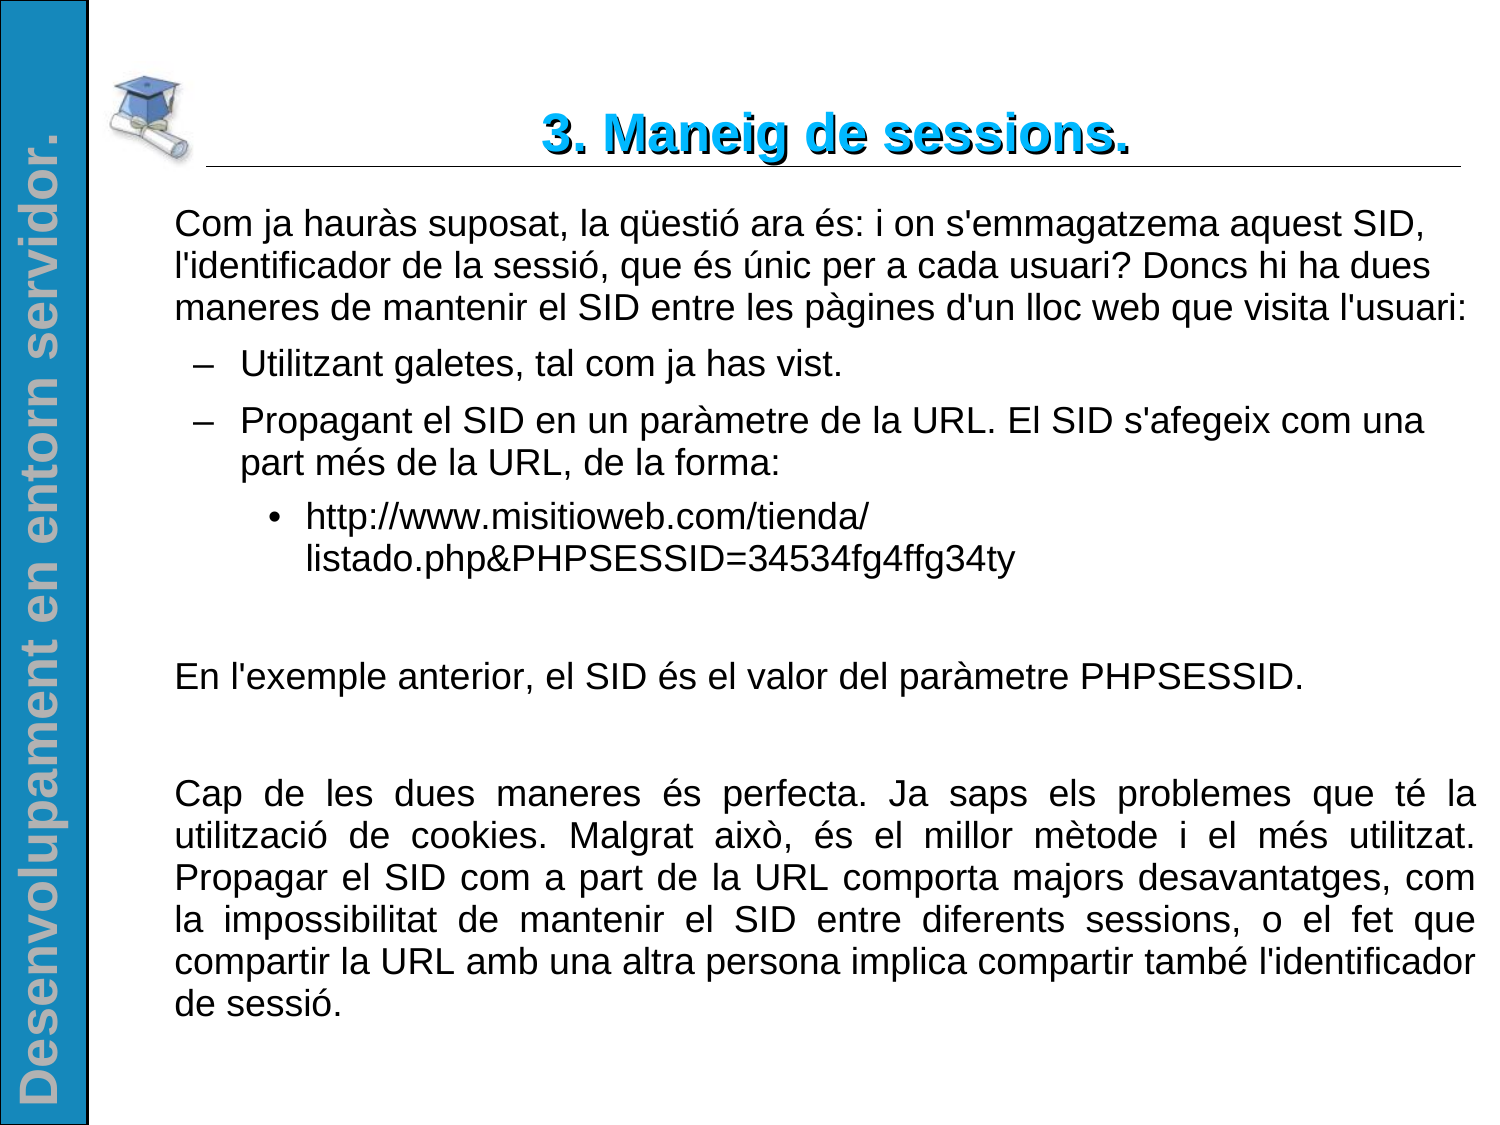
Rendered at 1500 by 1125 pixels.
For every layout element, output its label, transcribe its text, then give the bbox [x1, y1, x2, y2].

list Com ja hauràs suposat, la qüestió ara és: i on s'emmagatzema aquest SID, l'identificador de la sessió, que és únic per a cada usuari? Doncs hi ha dues maneres de mantenir el SID entre les pàgines d'un lloc web que visita l'usuari: Utilitzant galetes, tal com ja has vist. Propagant el SID en un paràmetre de la URL. El SID s'afegeix com una part més de la URL, de la forma: http://www.misitioweb.com/tienda/listado.php&PHPSESSID=34534fg4ffg34ty En l'exemple anterior, el SID és el valor del paràmetre PHPSESSID. Cap de les dues maneres és perfecta. Ja saps els problemes que té la utilització de cookies. Malgrat això, és el millor mètode i el més utilitzat. Propagar el SID com a part de la URL comporta majors desavantatges, com la impossibilitat de mantenir el SID entre diferents sessions, o el fet que compartir la URL amb una altra persona implica compartir també l'identificador de sessió. [118, 202, 1477, 1093]
title 3. Maneig de sessions. [206, 88, 1447, 178]
picture [93, 61, 206, 174]
